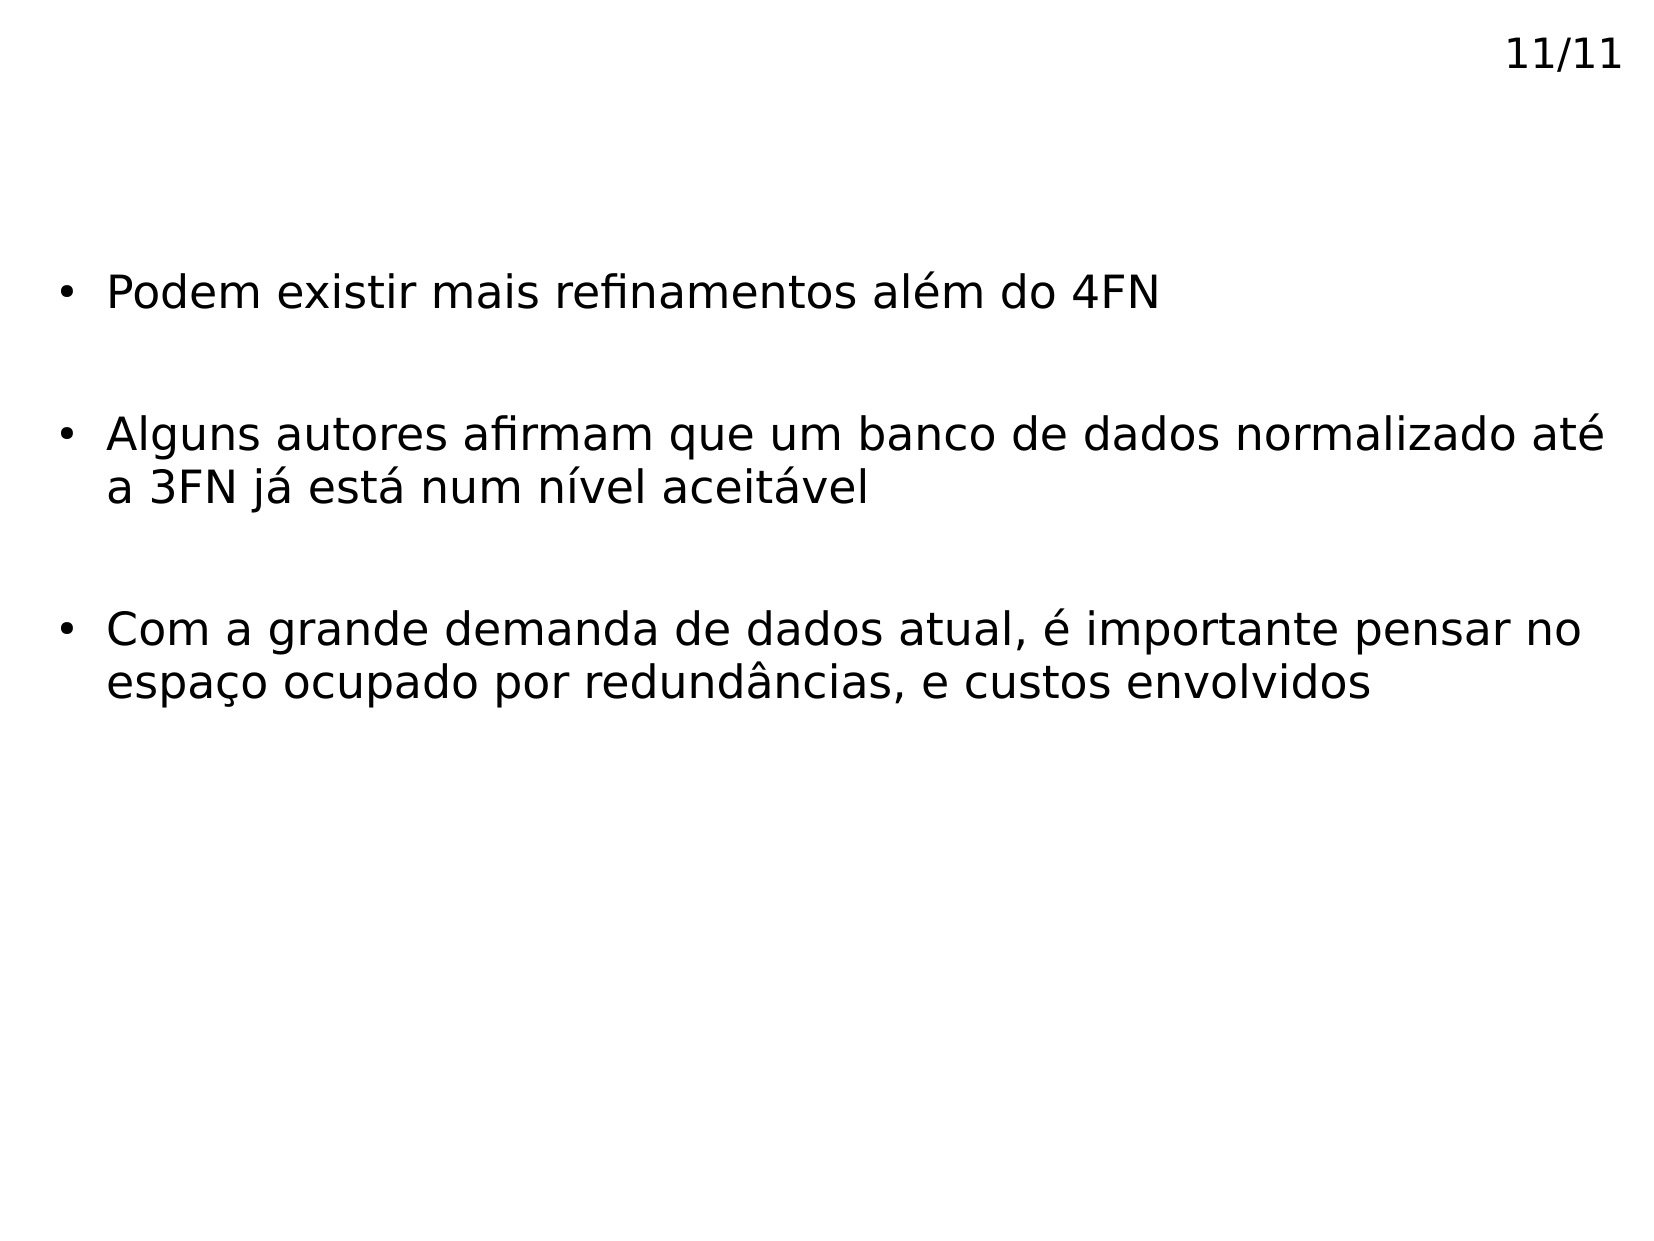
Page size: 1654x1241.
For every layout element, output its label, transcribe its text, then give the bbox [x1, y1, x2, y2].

list Podem existir mais refinamentos além do 4FN Alguns autores afirmam que um banco de dados normalizado até a 3FN já está num nível aceitável Com a grande demanda de dados atual, é importante pensar no espaço ocupado por redundâncias, e custos envolvidos [59, 265, 1625, 1211]
